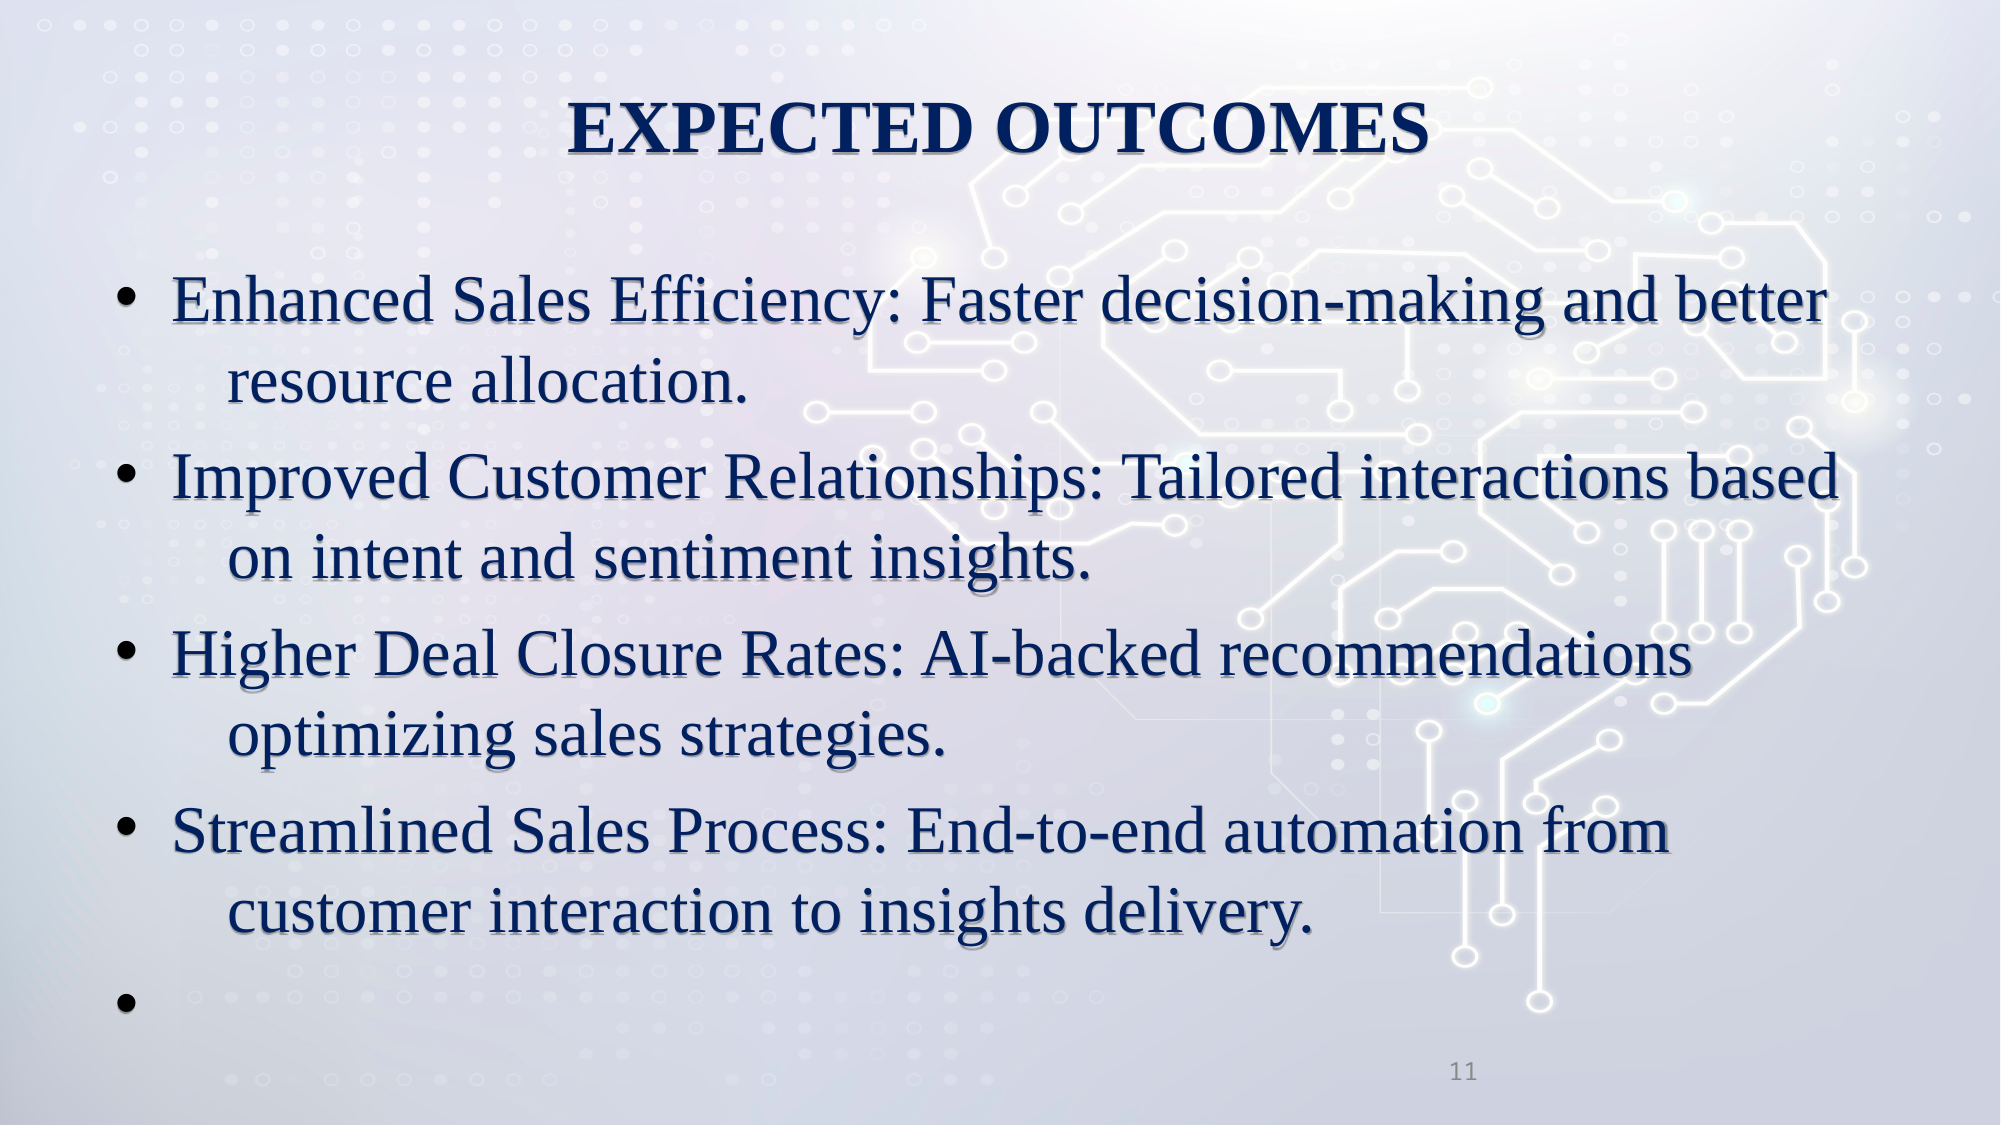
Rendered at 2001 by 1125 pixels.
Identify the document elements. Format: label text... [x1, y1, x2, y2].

title EXPECTED OUTCOMES [99, 28, 1900, 217]
list Enhanced Sales Efficiency: Faster decision-making and better resource allocation. Improved Customer Relationships: Tailored interactions based on intent and sentiment insights. Higher Deal Closure Rates: AI-backed recommendations optimizing sales strategies. Streamlined Sales Process: End-to-end automation from customer interaction to insights delivery. [99, 247, 1900, 1073]
slide_number 11 [1433, 1042, 1900, 1103]
